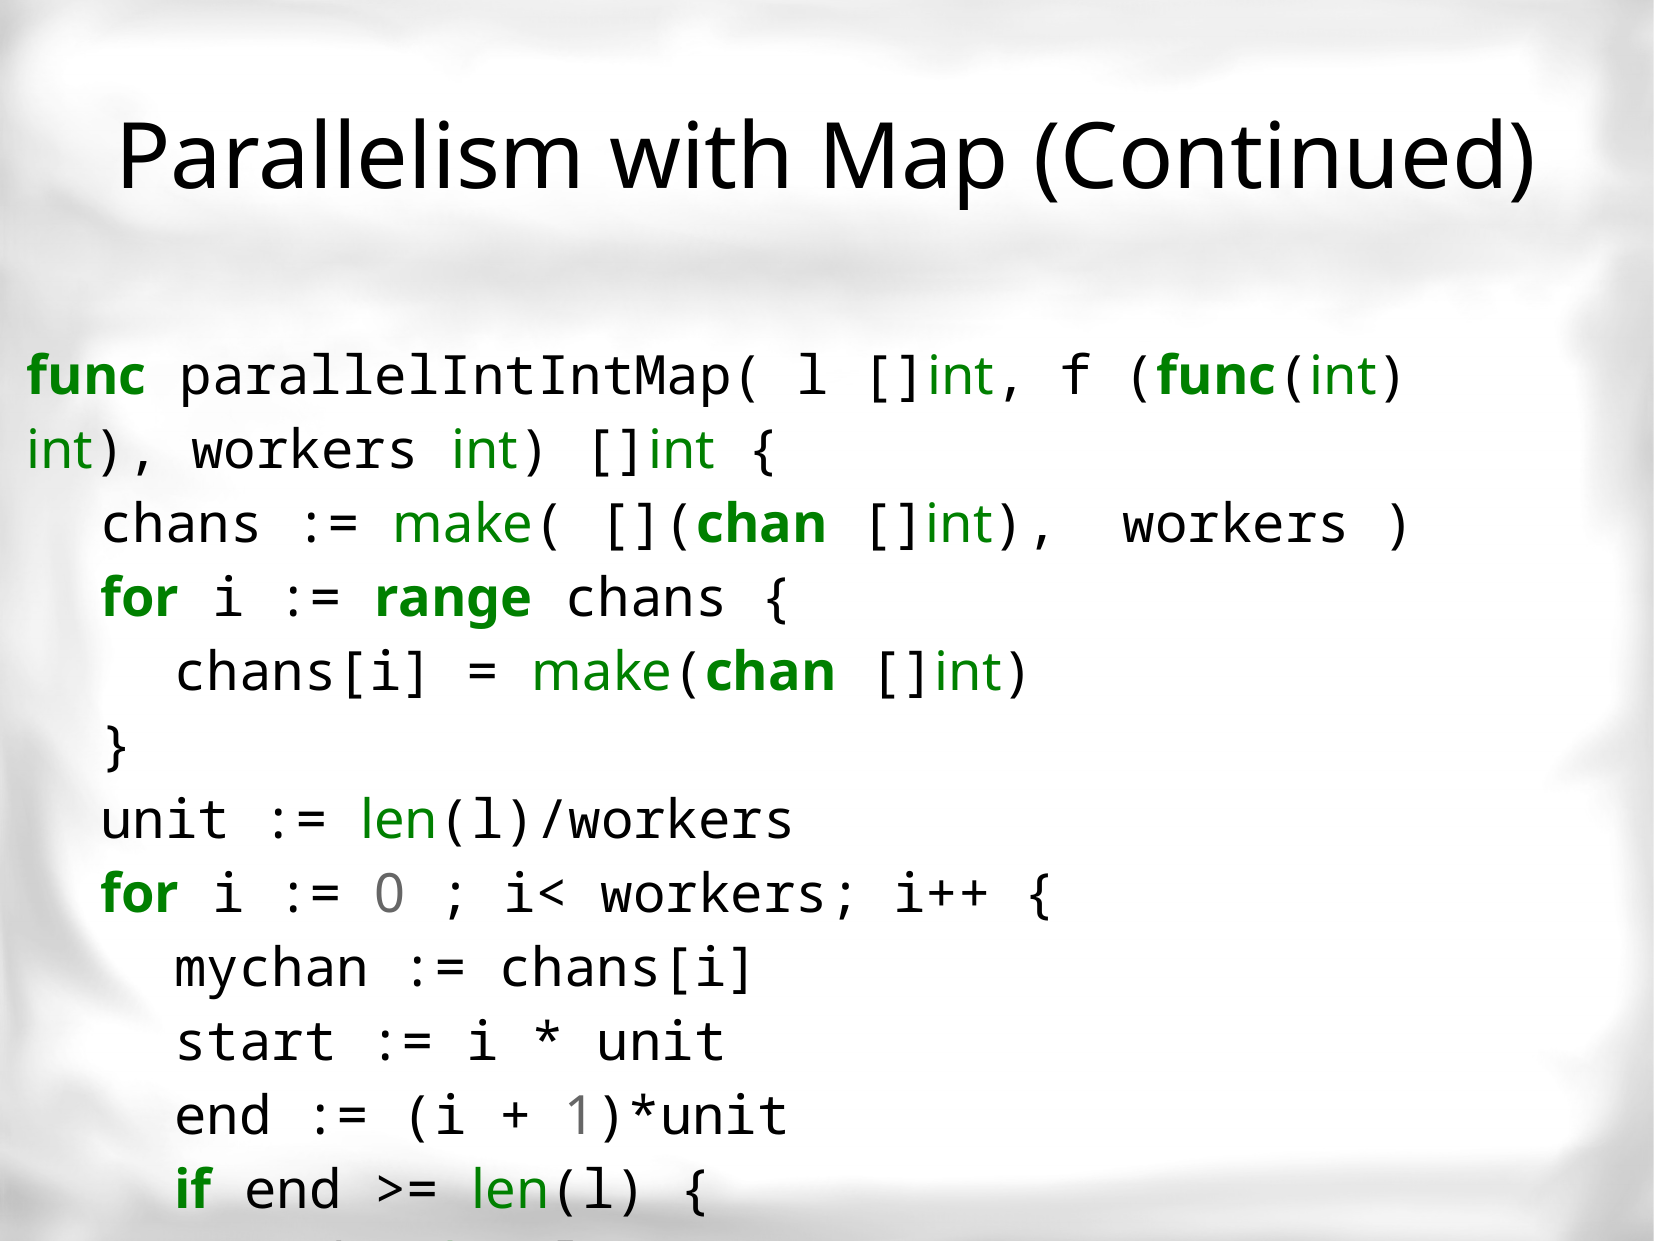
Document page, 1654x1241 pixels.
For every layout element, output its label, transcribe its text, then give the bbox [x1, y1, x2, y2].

text_box func parallelIntIntMap( l []int, f (func(int) int), workers int) []int { chans := make( [](chan []int), workers ) for i := range chans { chans[i] = make(chan []int) } unit := len(l)/workers for i := 0 ; i< workers; i++ { mychan := chans[i] start := i * unit end := (i + 1)*unit if end >= len(l) { end = len(l) } subl := l[start:end] par := func(l []int) { mychan <- intIntMap(l, f) close(mychan) } go par(subl) } out := make([]int, len(l)) for i := 0; i < workers; i++ { arr := <- chans[i] start := i*unit end := start + len(arr) copy(out[start:end], arr) } return out } [11, 329, 1537, 1241]
title Parallelism with Map (Continued) [82, 49, 1571, 257]
picture [0, 0, 1654, 1241]
